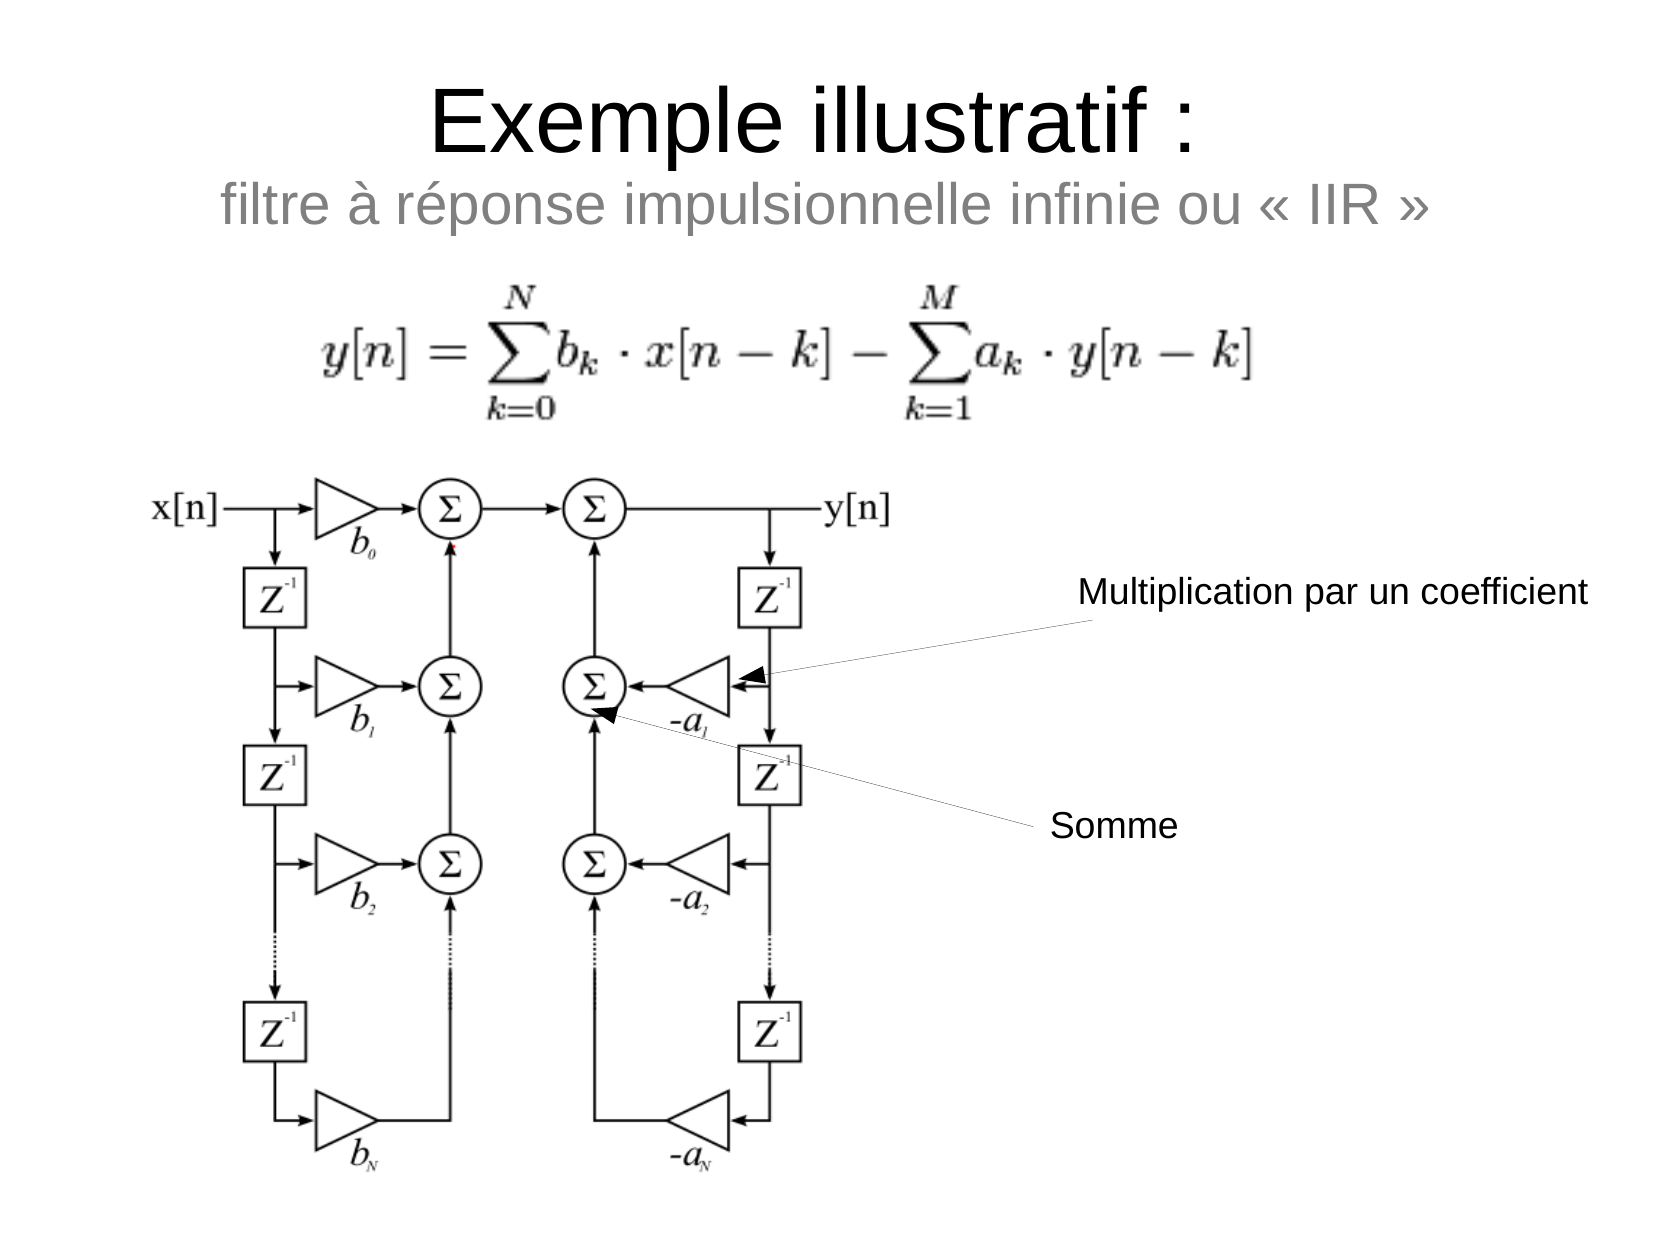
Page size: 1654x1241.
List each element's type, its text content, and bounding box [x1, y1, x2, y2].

picture [147, 236, 1418, 1182]
title Exemple illustratif : filtre à réponse impulsionnelle infinie ou « IIR » [82, 49, 1571, 257]
text_box Somme [1024, 797, 1194, 855]
text_box Multiplication par un coefficient [1062, 563, 1604, 621]
